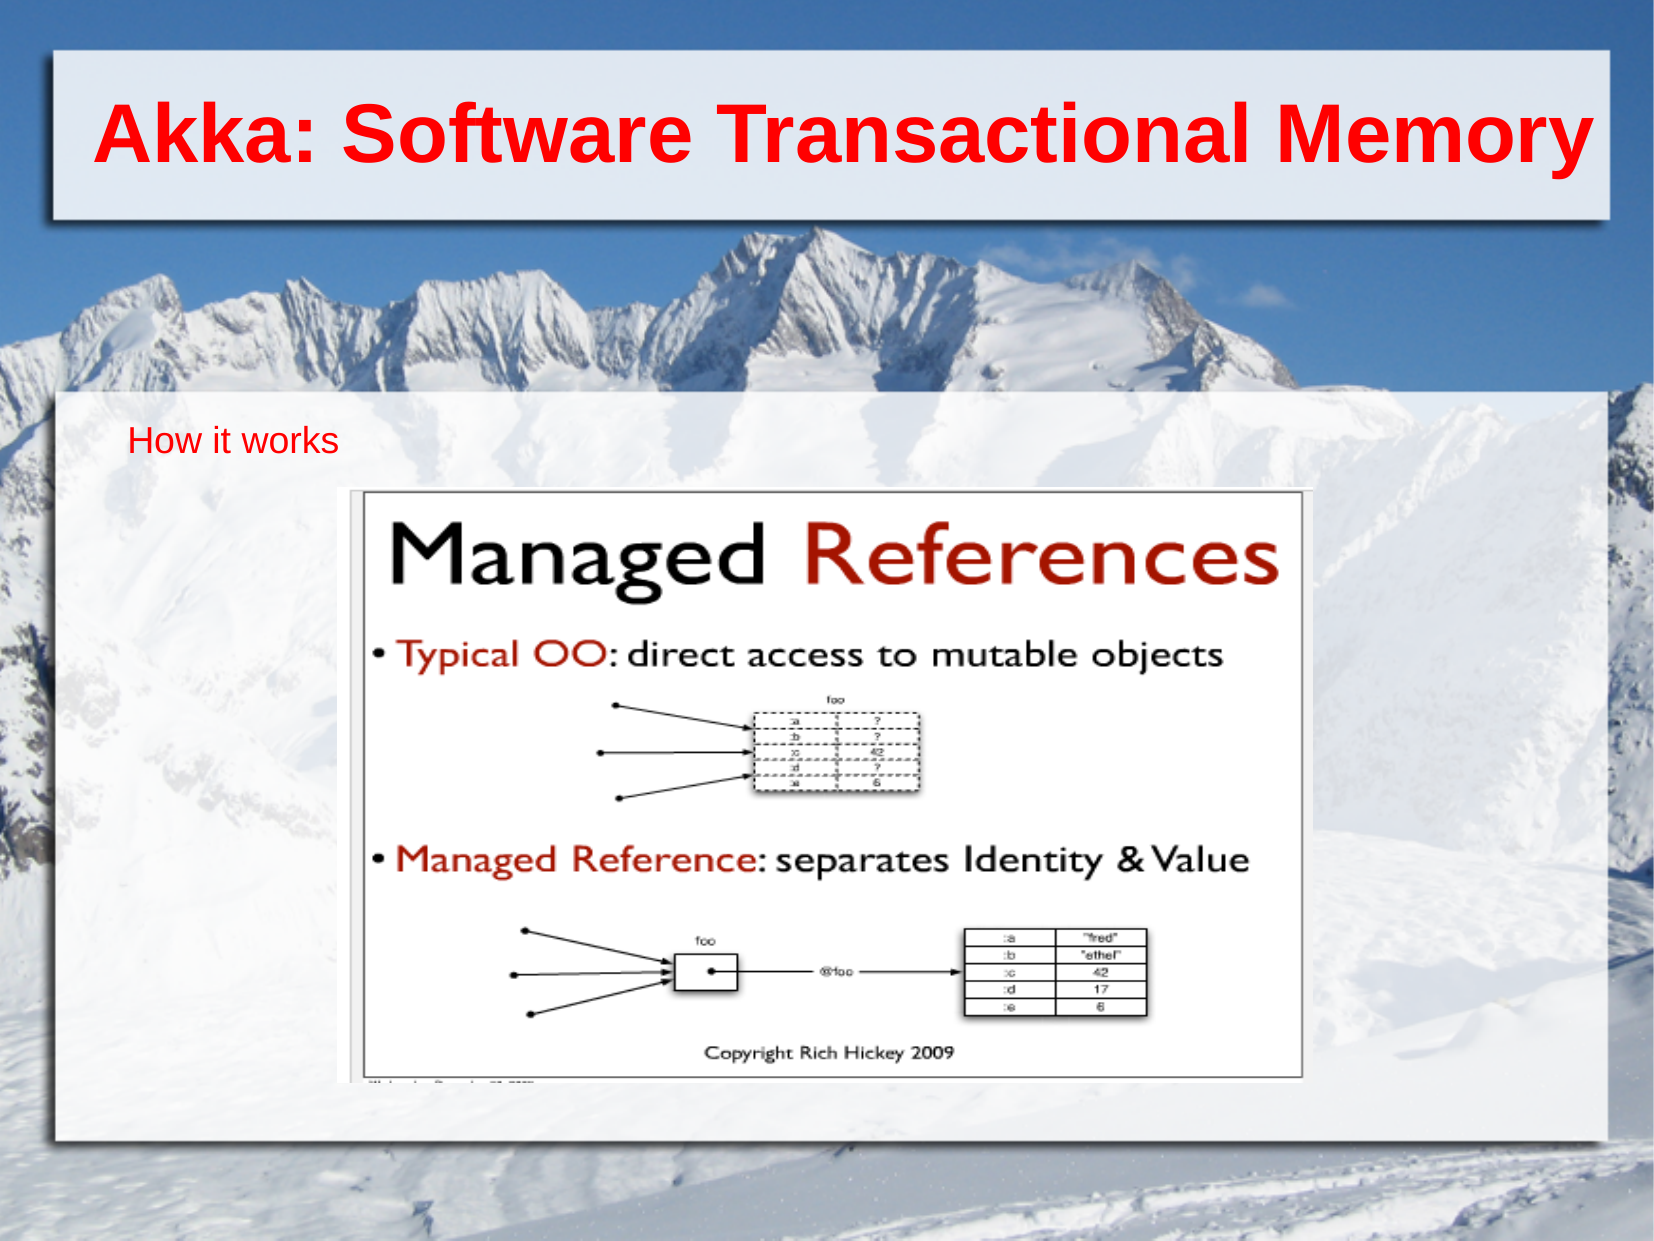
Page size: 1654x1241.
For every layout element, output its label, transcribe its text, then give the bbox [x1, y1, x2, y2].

text_box How it works [112, 412, 355, 470]
picture [0, 0, 1654, 1241]
text_box Akka: Software Transactional Memory [77, 79, 1613, 188]
